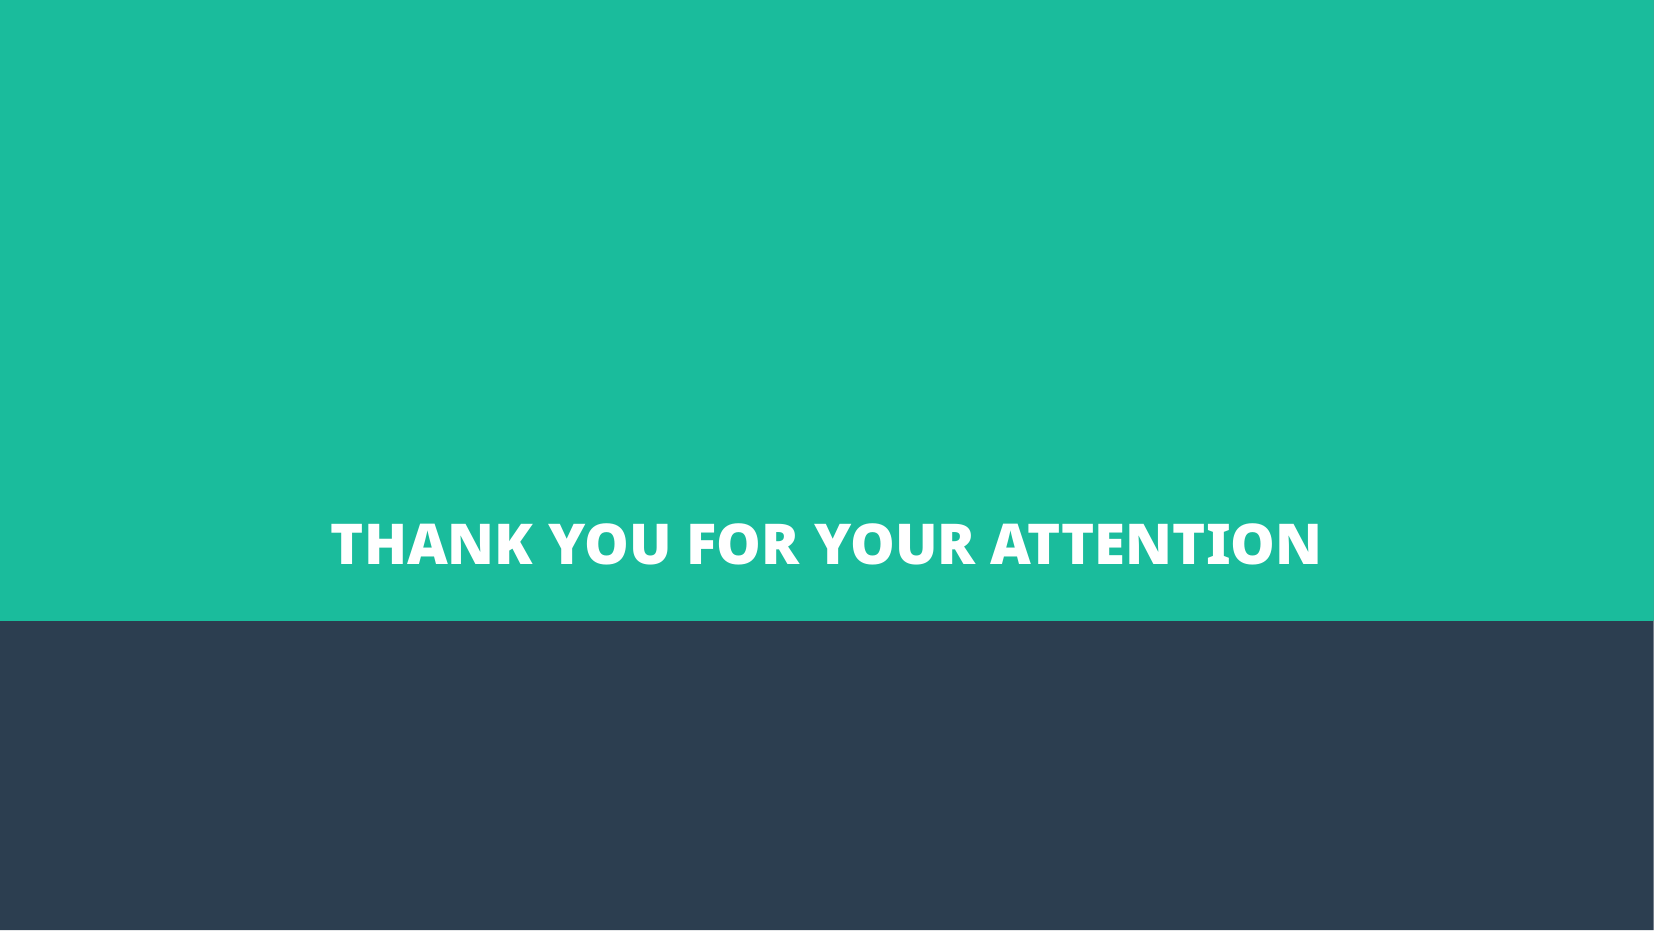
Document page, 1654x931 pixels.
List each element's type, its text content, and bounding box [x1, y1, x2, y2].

title THANK YOU FOR YOUR ATTENTION [59, 465, 1595, 583]
